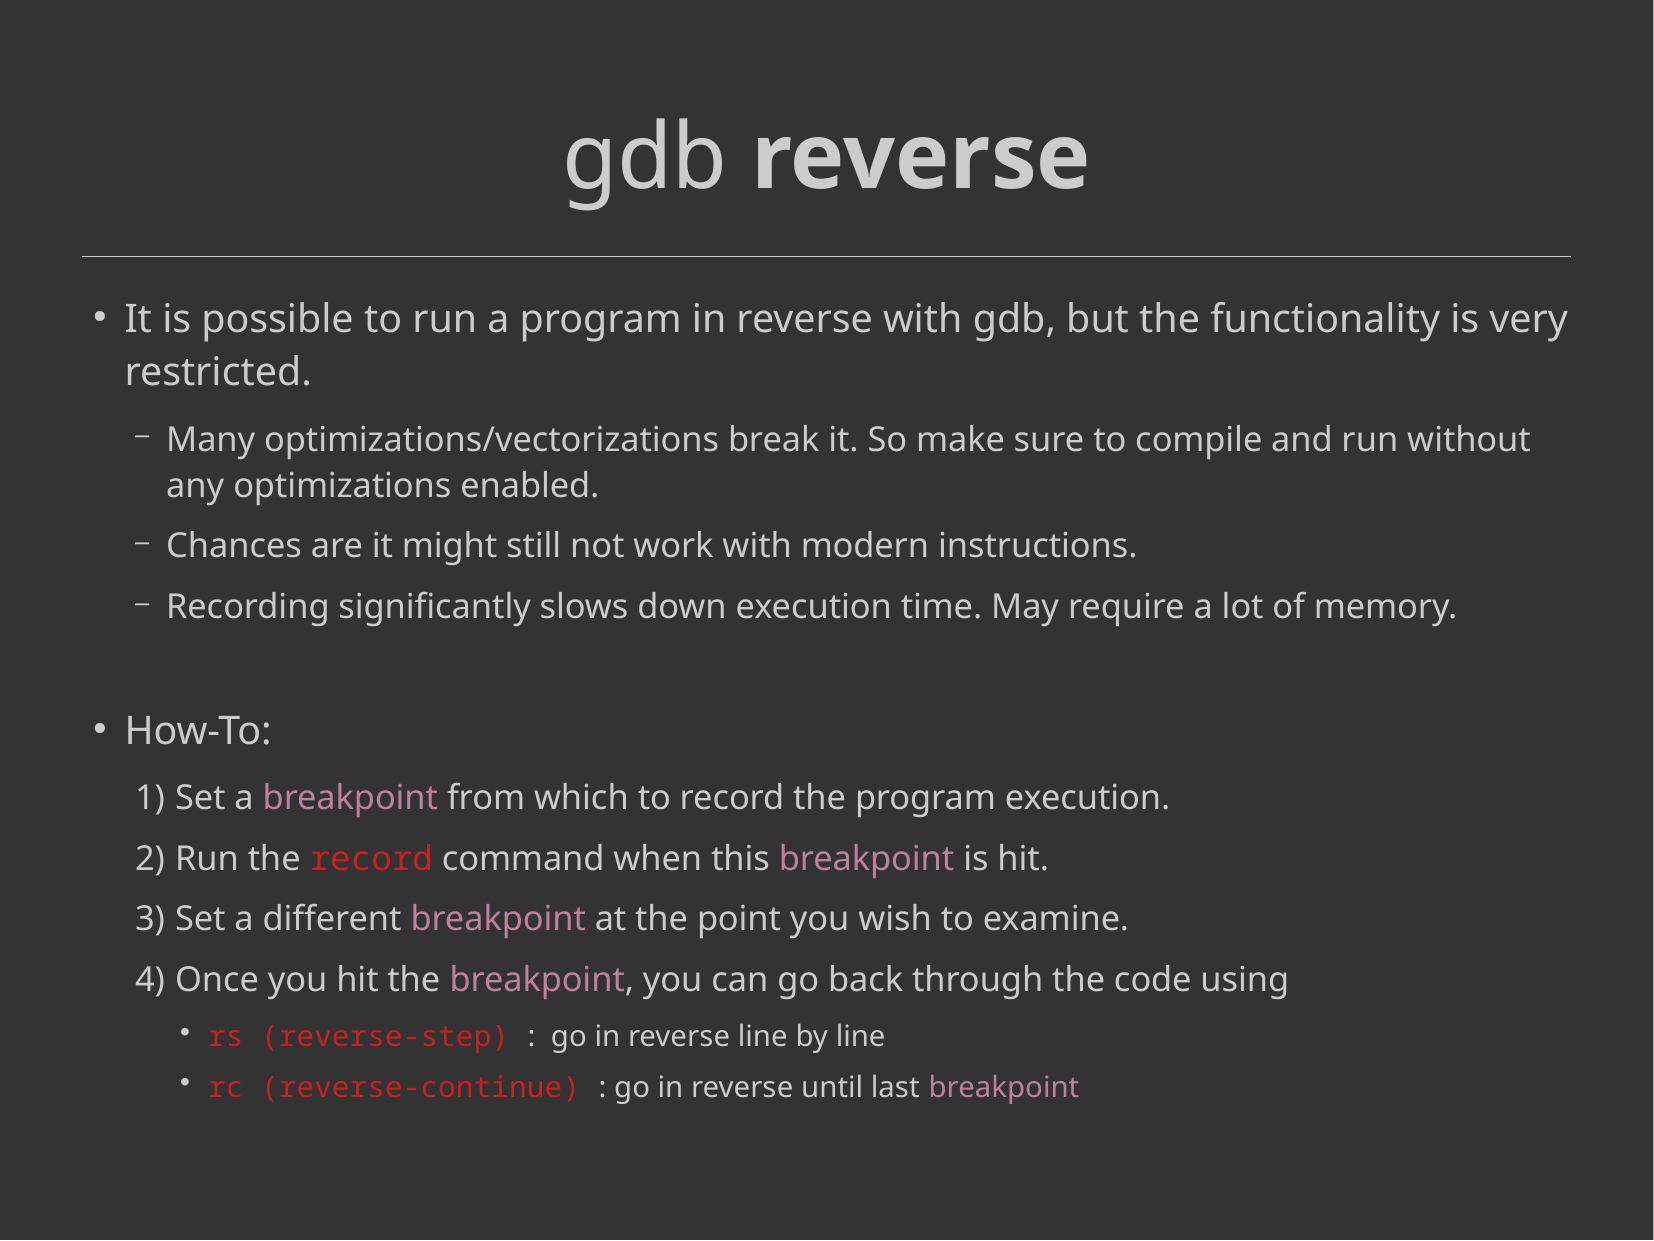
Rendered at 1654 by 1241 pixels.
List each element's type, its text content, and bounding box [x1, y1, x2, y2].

list It is possible to run a program in reverse with gdb, but the functionality is very restricted. Many optimizations/vectorizations break it. So make sure to compile and run without any optimizations enabled. Chances are it might still not work with modern instructions. Recording significantly slows down execution time. May require a lot of memory. How-To: Set a breakpoint from which to record the program execution. Run the record command when this breakpoint is hit. Set a different breakpoint at the point you wish to examine. Once you hit the breakpoint, you can go back through the code using rs (reverse-step) : go in reverse line by line rc (reverse-continue) : go in reverse until last breakpoint [82, 290, 1571, 1123]
title gdb reverse [82, 49, 1571, 257]
